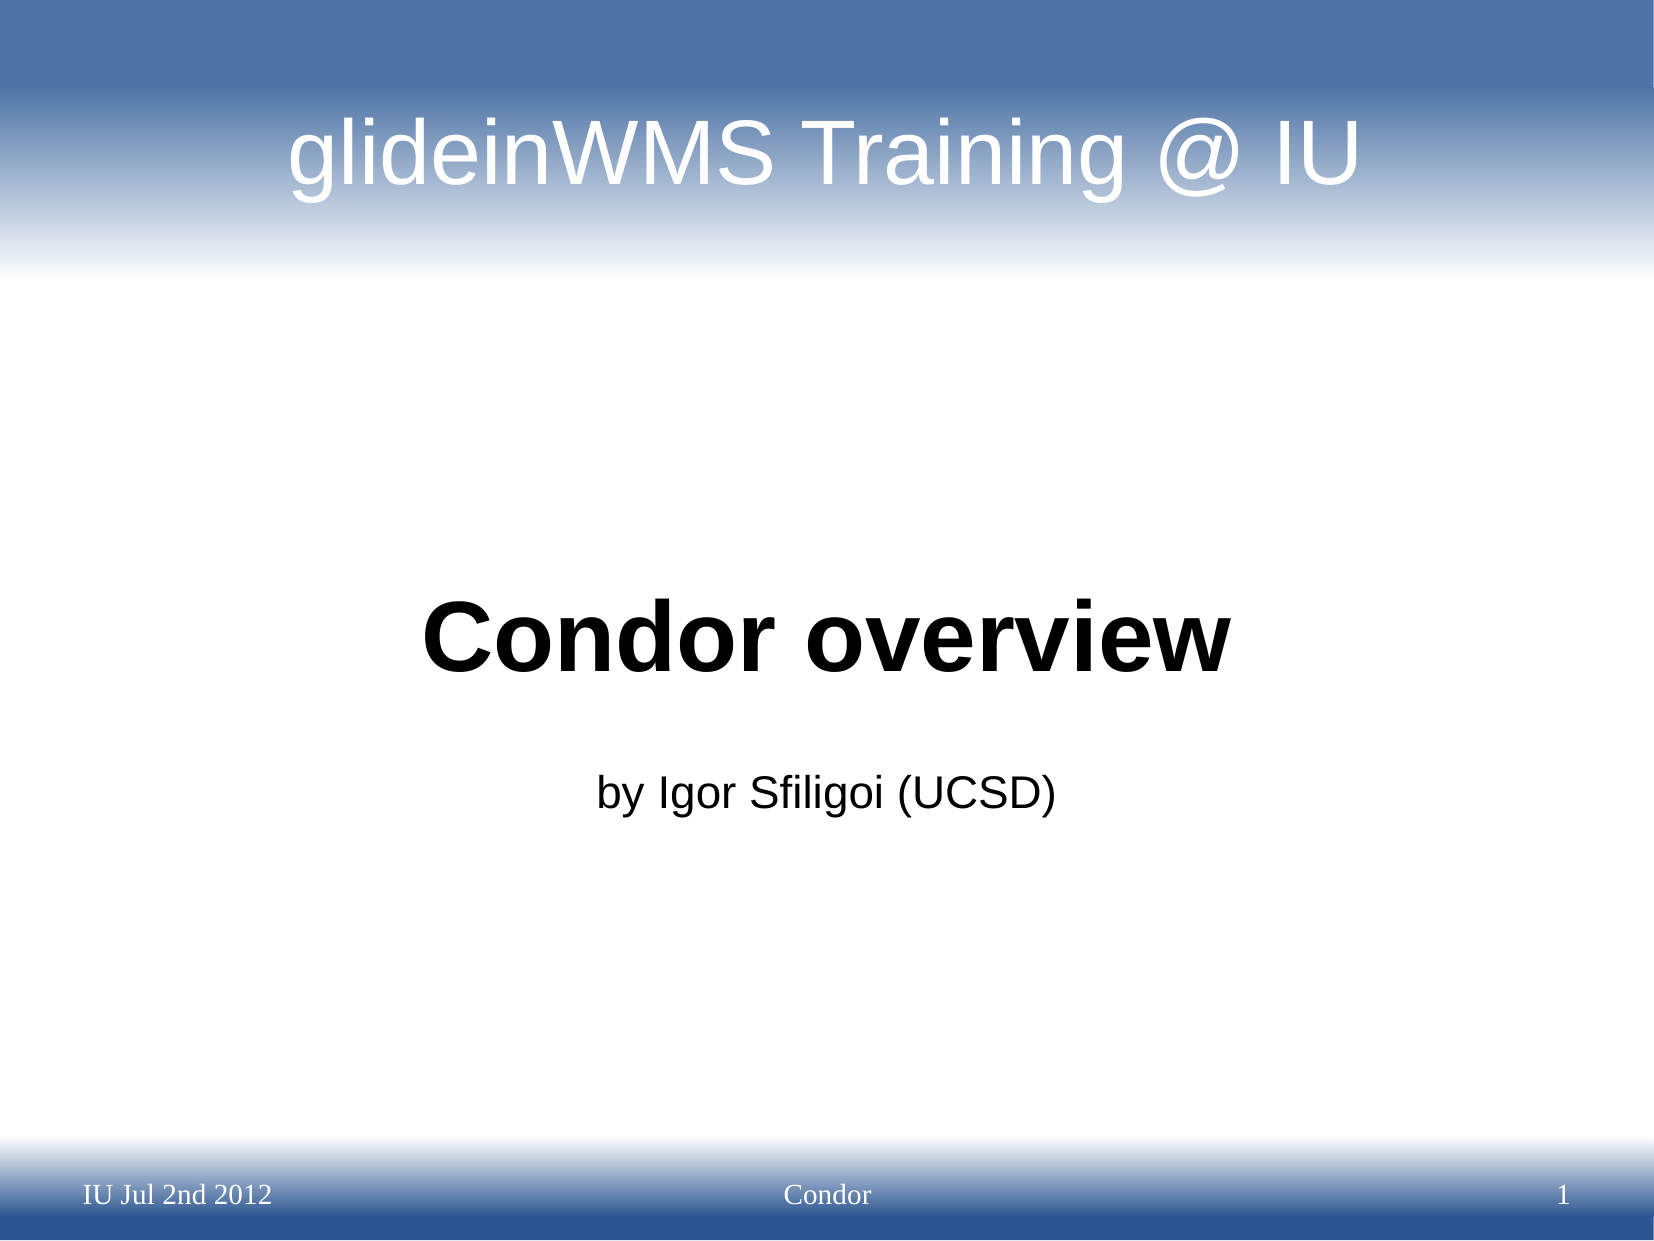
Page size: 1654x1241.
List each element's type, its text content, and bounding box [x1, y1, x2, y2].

title glideinWMS Training @ IU [82, 56, 1571, 250]
subtitle Condor overview by Igor Sfiligoi (UCSD) [82, 297, 1571, 1102]
